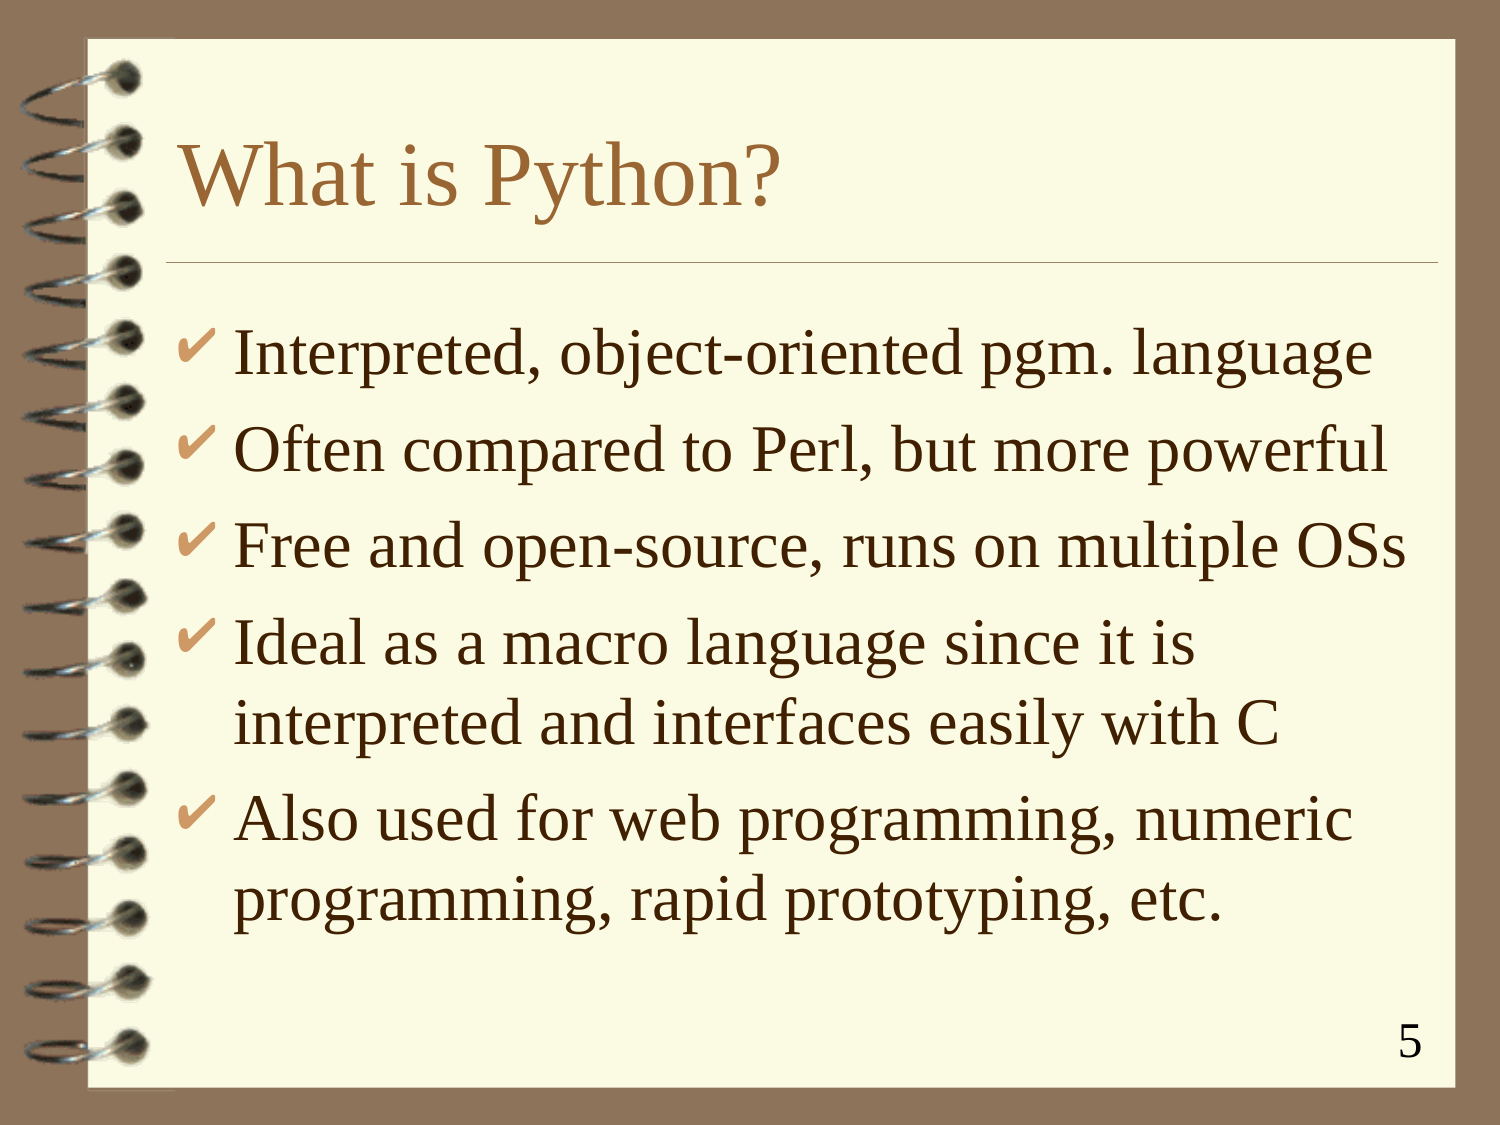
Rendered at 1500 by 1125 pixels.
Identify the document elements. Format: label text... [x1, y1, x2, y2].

title What is Python? [162, 74, 1438, 263]
picture [0, 0, 175, 1125]
list Interpreted, object-oriented pgm. language Often compared to Perl, but more powerful Free and open-source, runs on multiple OSs Ideal as a macro language since it is interpreted and interfaces easily with C Also used for web programming, numeric programming, rapid prototyping, etc. [162, 299, 1438, 976]
